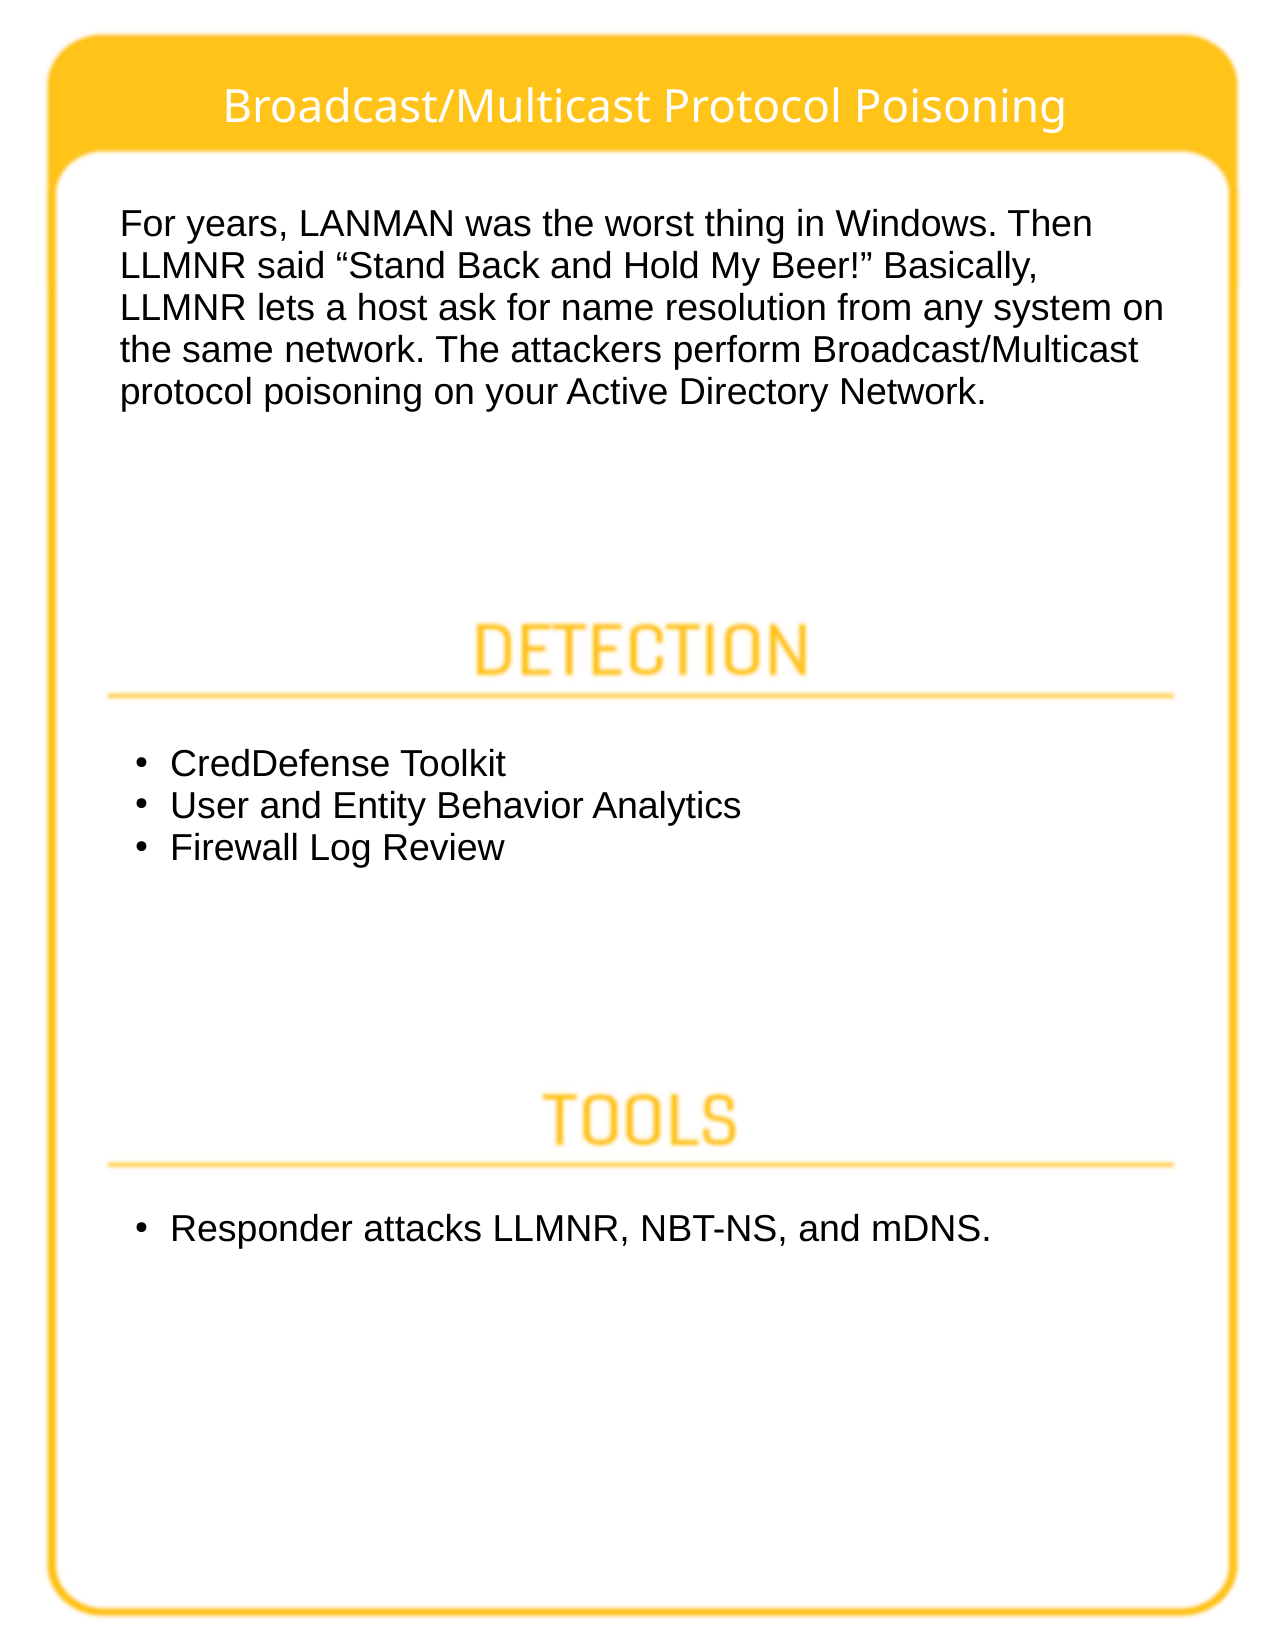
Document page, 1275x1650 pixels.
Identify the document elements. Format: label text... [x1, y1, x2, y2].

picture [0, 0, 1275, 1650]
text_box For years, LANMAN was the worst thing in Windows. Then LLMNR said “Stand Back and Hold My Beer!” Basically, LLMNR lets a host ask for name resolution from any system on the same network. The attackers perform Broadcast/Multicast protocol poisoning on your Active Directory Network. [104, 194, 1185, 420]
text_box CredDefense Toolkit User and Entity Behavior Analytics Firewall Log Review [119, 734, 1155, 876]
text_box Responder attacks LLMNR, NBT-NS, and mDNS. [119, 1199, 1170, 1346]
text_box Broadcast/Multicast Protocol Poisoning [89, 54, 1200, 156]
